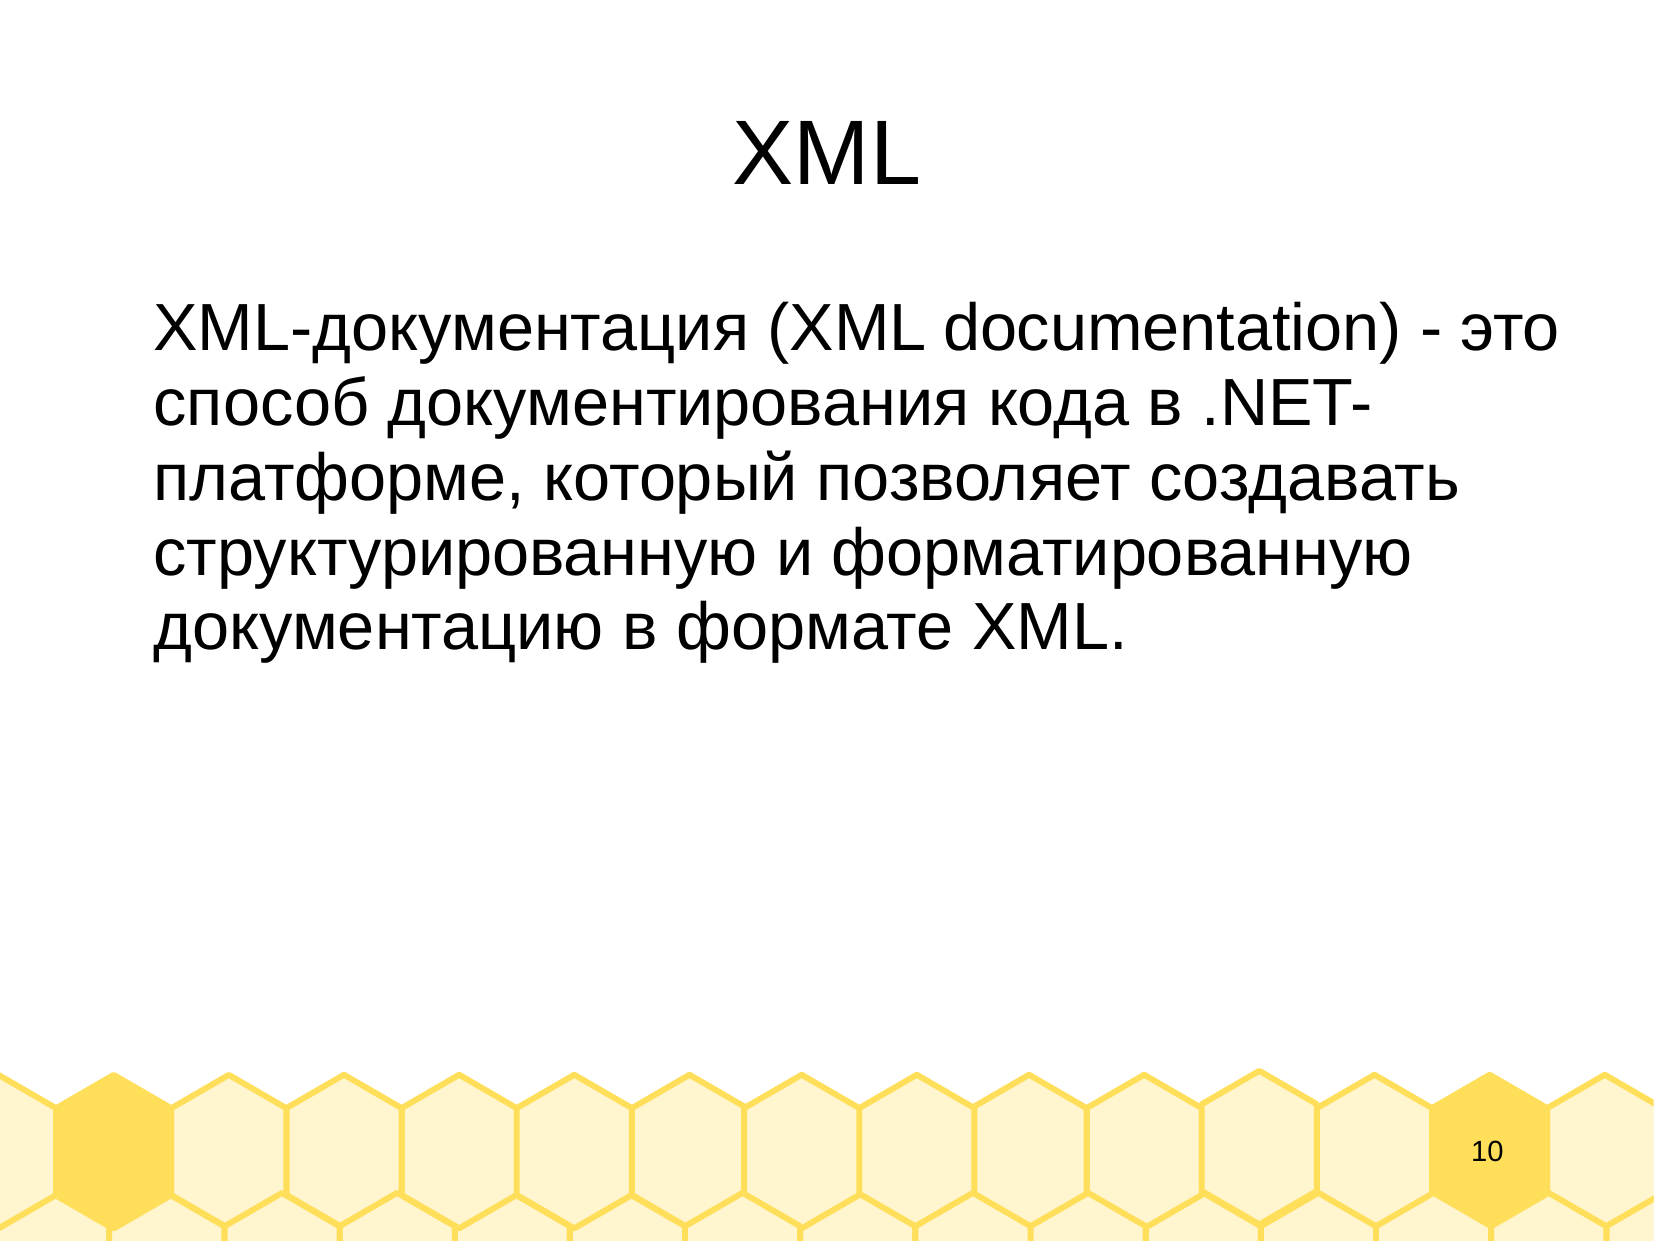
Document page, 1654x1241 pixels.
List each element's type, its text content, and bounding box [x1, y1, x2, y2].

title XML [82, 49, 1571, 257]
list XML-документация (XML documentation) - это способ документирования кода в .NET-платформе, который позволяет создавать структурированную и форматированную документацию в формате XML. [82, 290, 1571, 1010]
